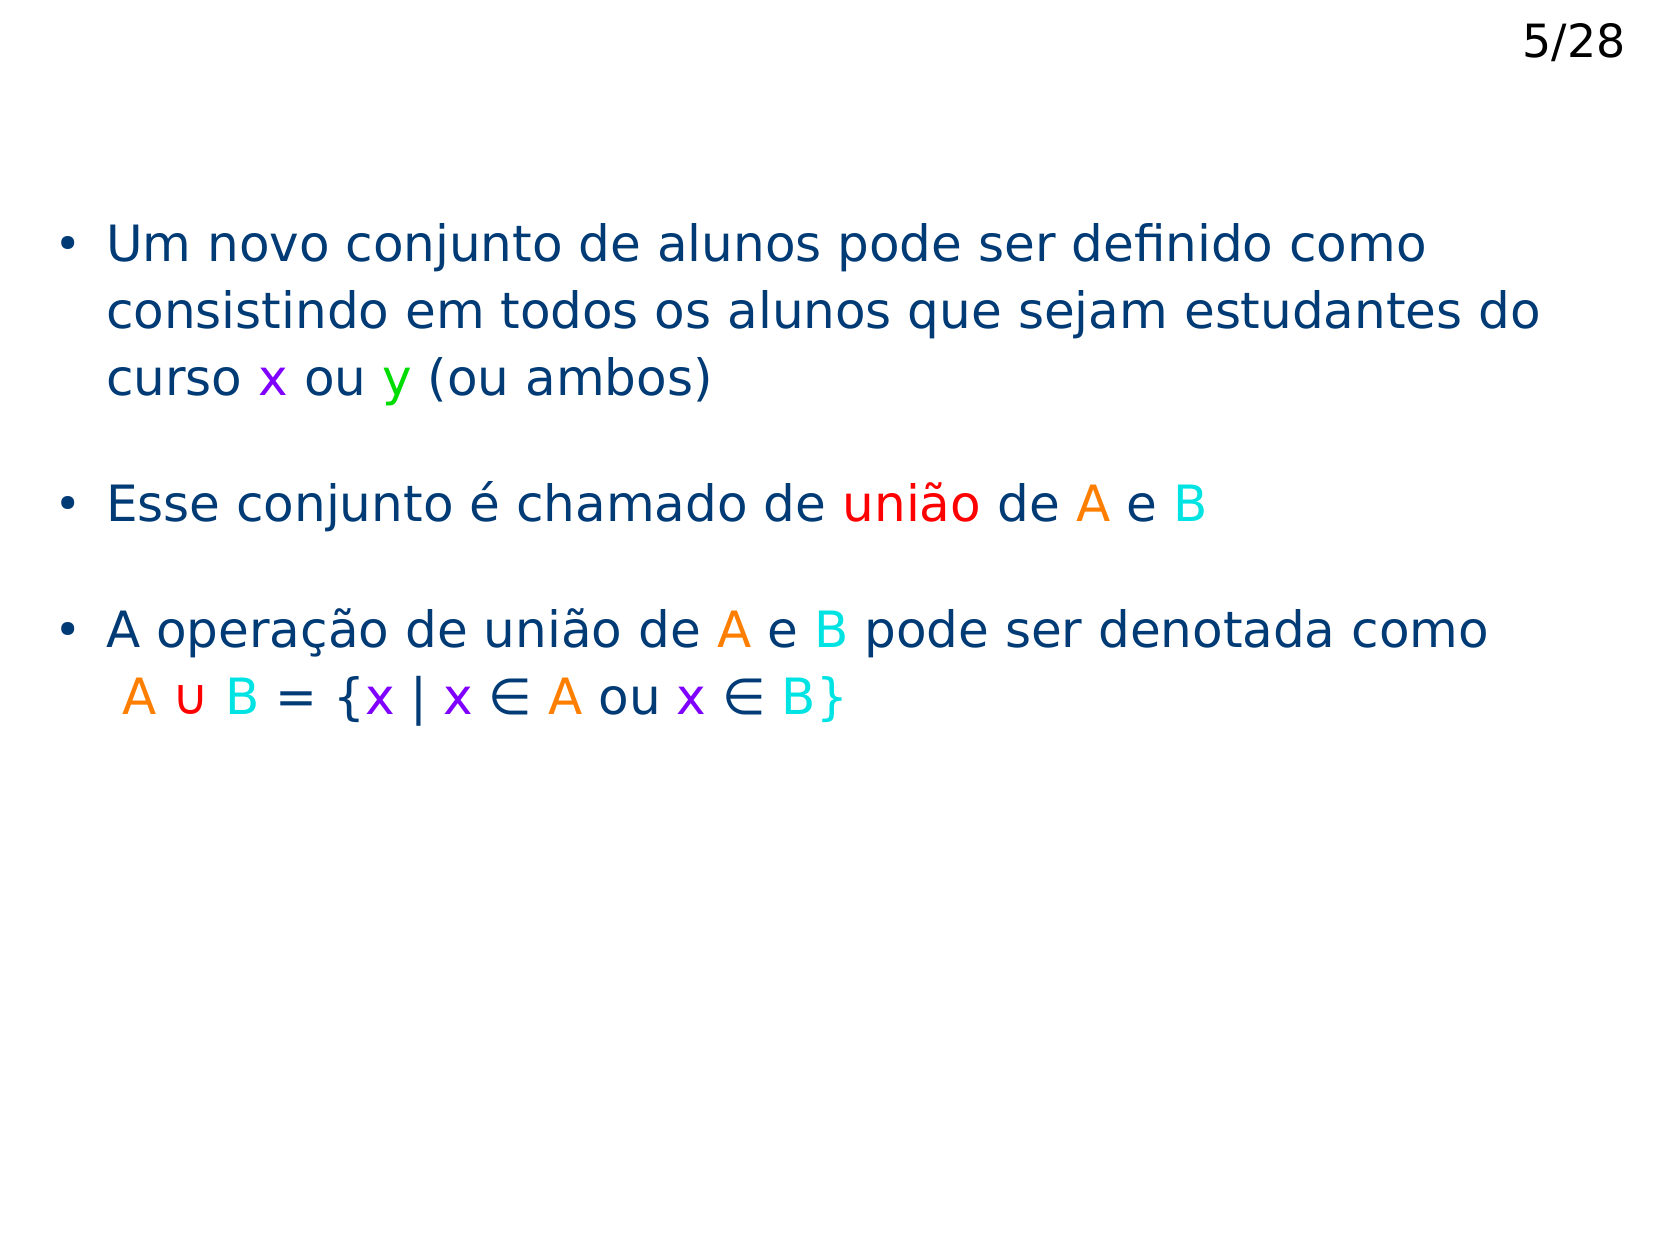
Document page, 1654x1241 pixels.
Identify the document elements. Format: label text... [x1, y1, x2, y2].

list Um novo conjunto de alunos pode ser definido como consistindo em todos os alunos que sejam estudantes do curso x ou y (ou ambos) Esse conjunto é chamado de união de A e B A operação de união de A e B pode ser denotada como A ∪ B = {x | x ∈ A ou x ∈ B} [59, 206, 1625, 1211]
